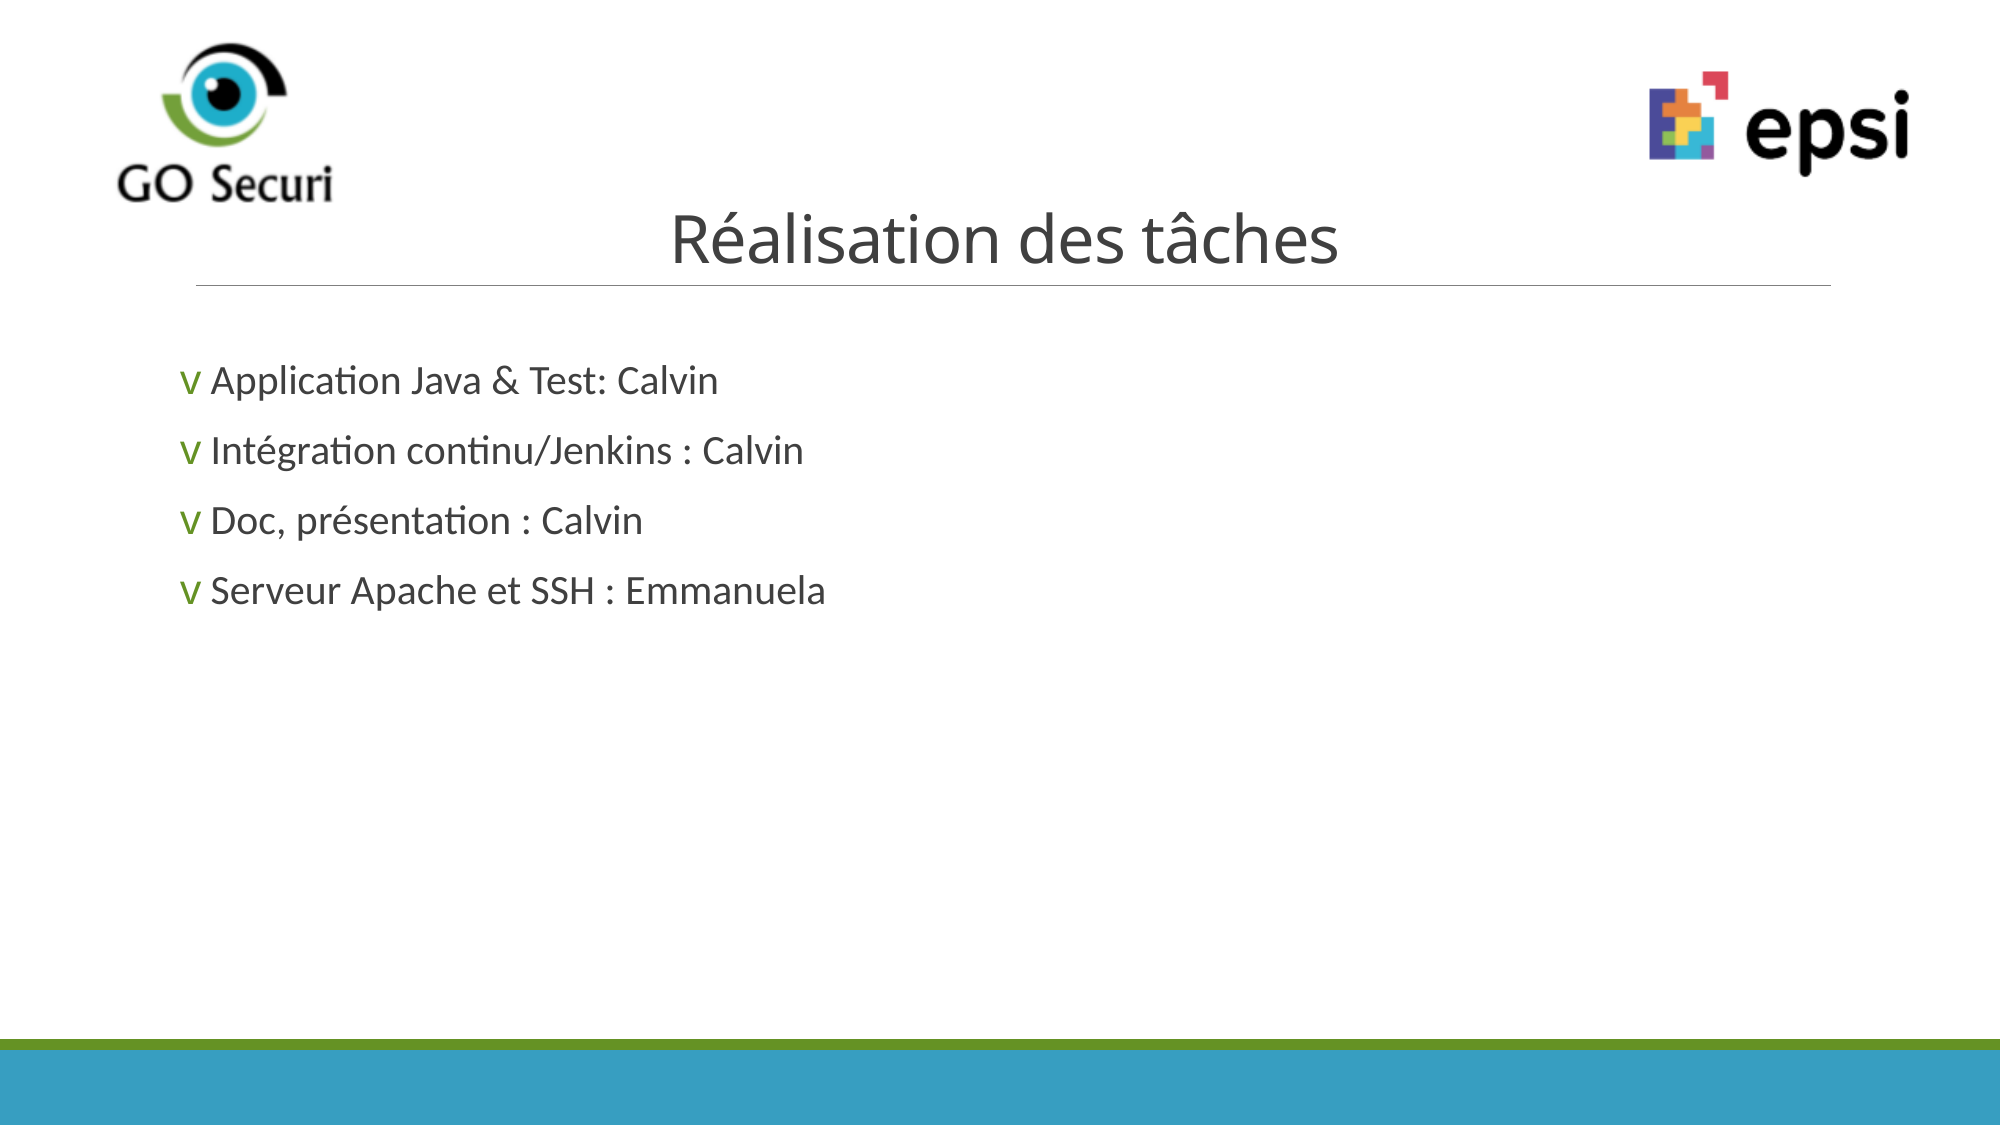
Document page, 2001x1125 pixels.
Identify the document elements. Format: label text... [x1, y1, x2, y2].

picture [1631, 56, 1953, 196]
title Réalisation des tâches [180, 47, 1831, 286]
picture [58, 29, 398, 223]
list Application Java & Test: Calvin Intégration continu/Jenkins : Calvin Doc, présentation : Calvin Serveur Apache et SSH : Emmanuela [180, 350, 1831, 963]
